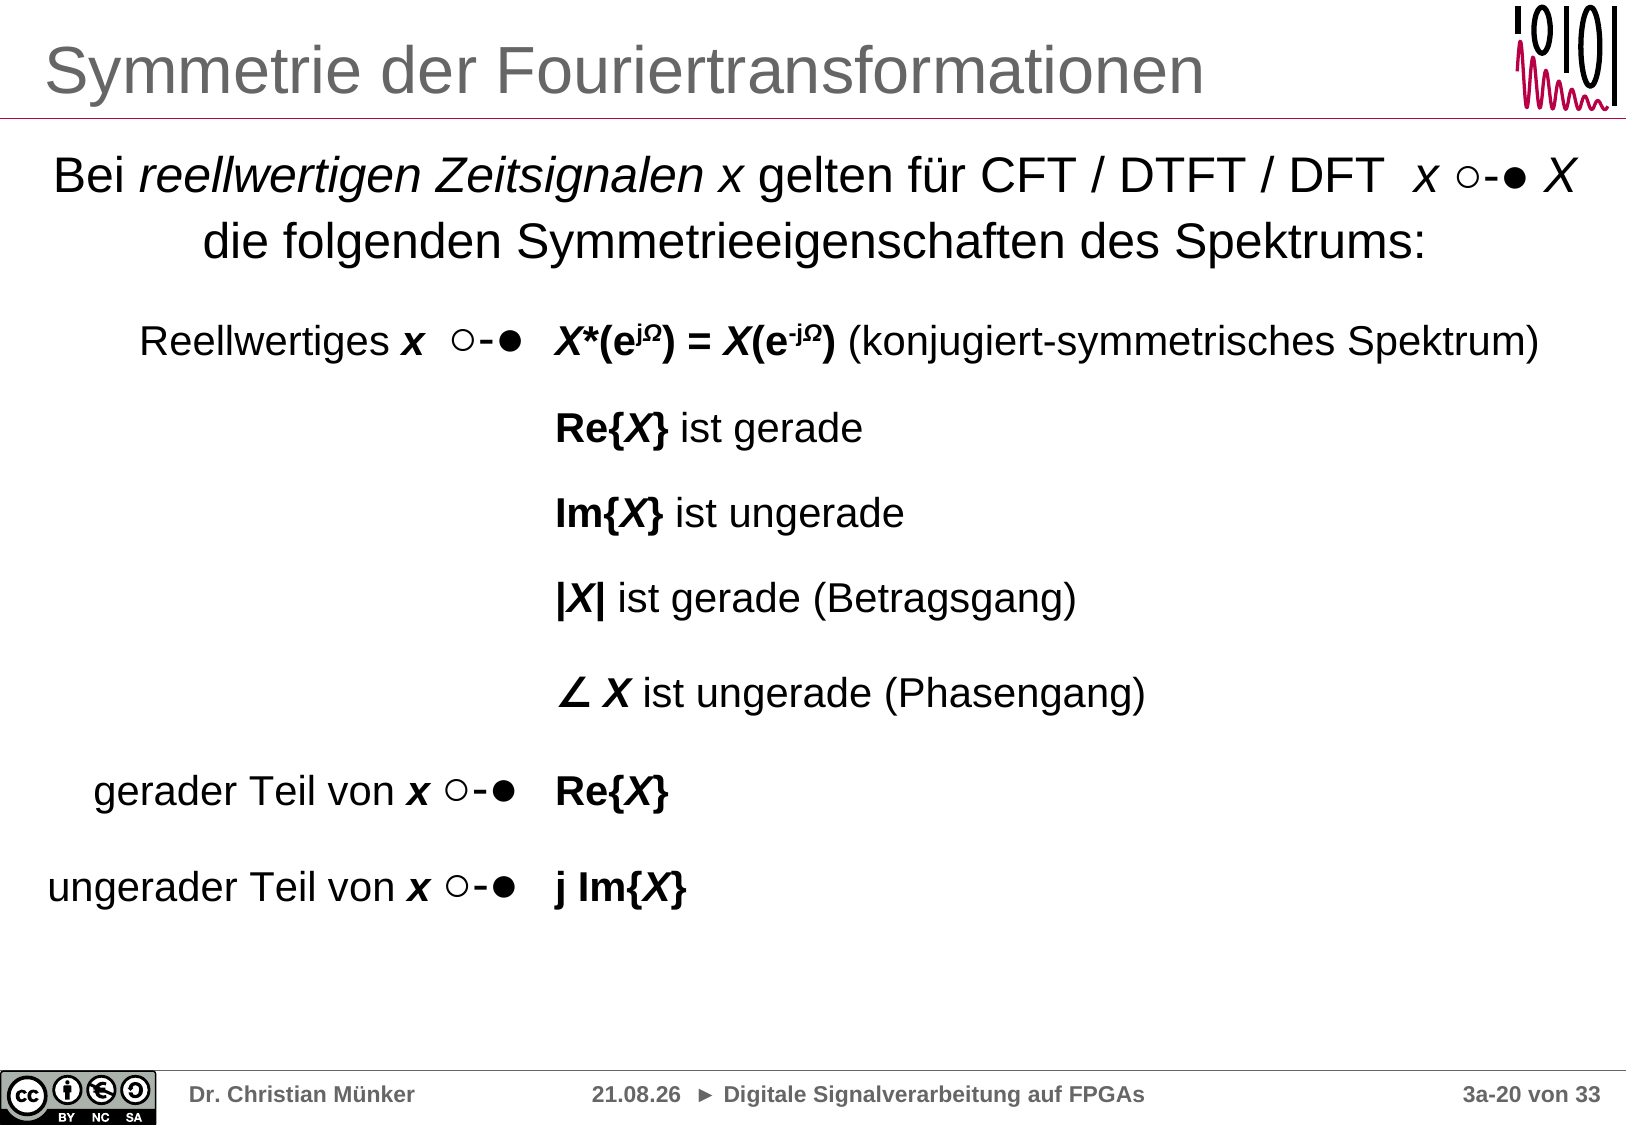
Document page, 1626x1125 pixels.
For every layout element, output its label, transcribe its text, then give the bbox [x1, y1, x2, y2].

picture [1511, 0, 1624, 113]
title Symmetrie der Fouriertransformationen [44, 10, 1299, 137]
list Bei reellwertigen Zeitsignalen x gelten für CFT / DTFT / DFT x ○-● X die folgenden Symmetrieeigenschaften des Spektrums: Reellwertiges x ○-● X*(ejΩ) = X(e-jΩ) (konjugiert-symmetrisches Spektrum) Re{X} ist gerade Im{X} ist ungerade |X| ist gerade (Betragsgang) ∠ X ist ungerade (Phasengang) gerader Teil von x ○-● Re{X} ungerader Teil von x ○-● j Im{X} [47, 135, 1583, 1113]
